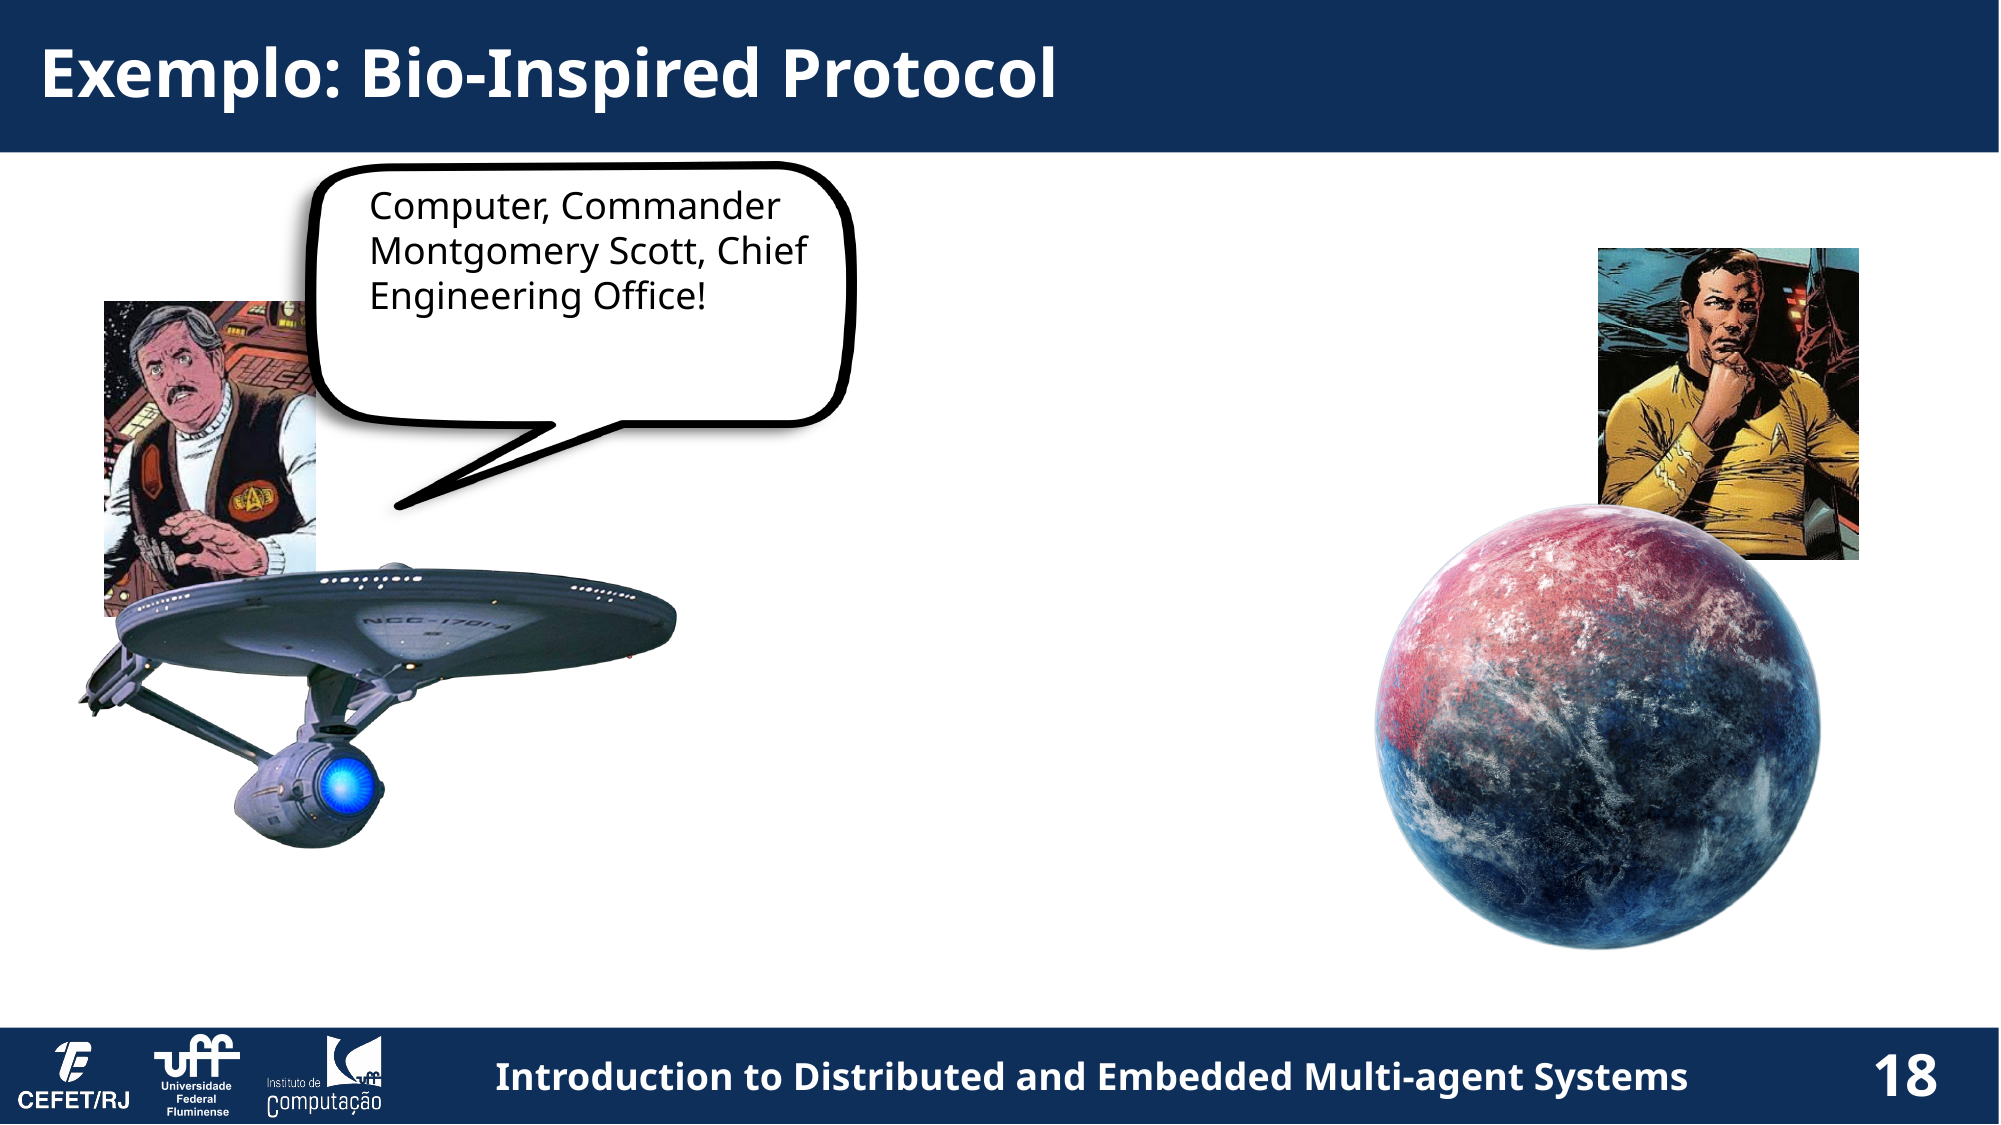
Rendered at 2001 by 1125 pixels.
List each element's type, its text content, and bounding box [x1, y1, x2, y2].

text_box Exemplo: Bio-Inspired Protocol [25, 23, 1999, 119]
picture [1373, 248, 1859, 951]
picture [153, 1033, 241, 1121]
picture [77, 161, 857, 849]
picture [265, 1033, 383, 1118]
picture [18, 1021, 129, 1125]
text_box Computer, Commander Montgomery Scott, Chief Engineering Office! [354, 174, 857, 325]
